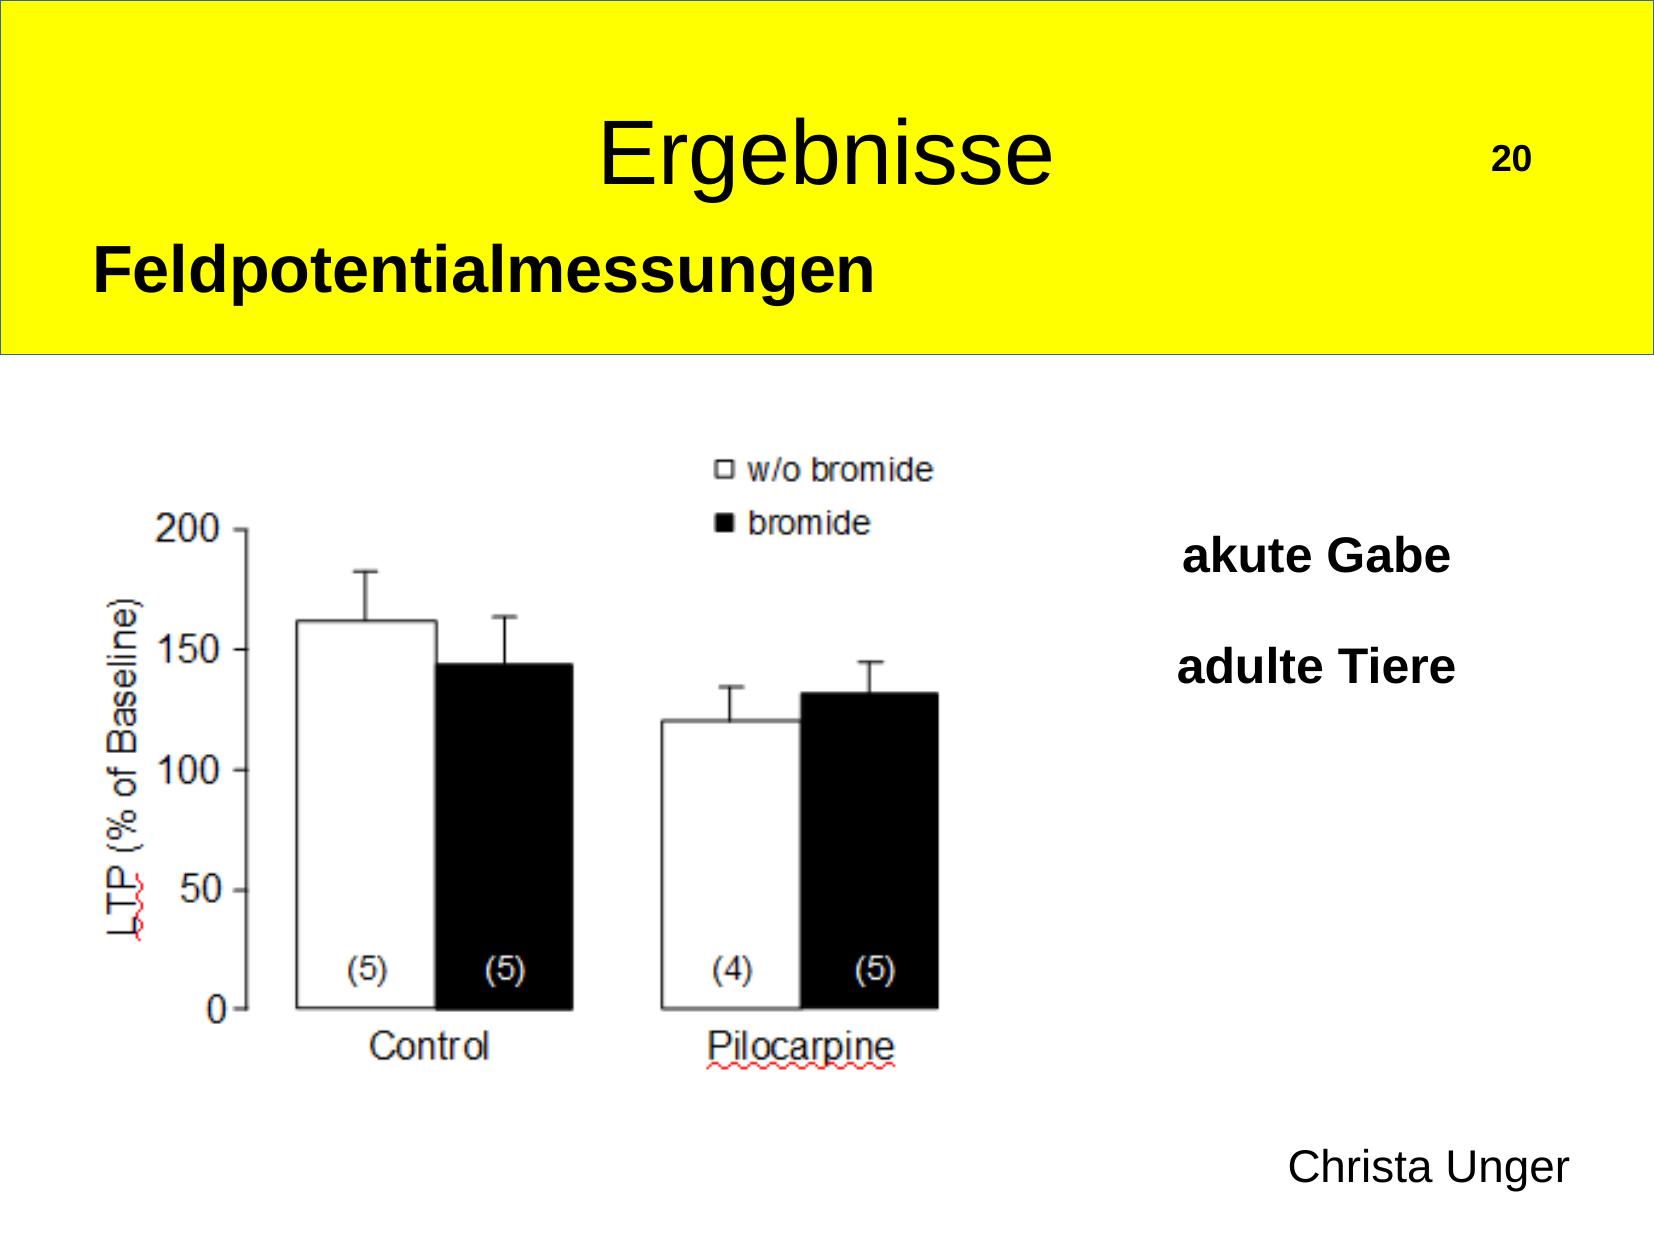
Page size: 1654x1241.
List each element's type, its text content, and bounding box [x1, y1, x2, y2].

text_box Feldpotentialmessungen [59, 224, 1111, 315]
text_box akute Gabe adulte Tiere [1039, 519, 1595, 863]
text_box [0, 0, 1654, 355]
list Christa Unger [1287, 1140, 1654, 1217]
text_box <Foliennummer> [1476, 129, 1595, 187]
picture [93, 407, 995, 1099]
title Ergebnisse [82, 49, 1571, 257]
